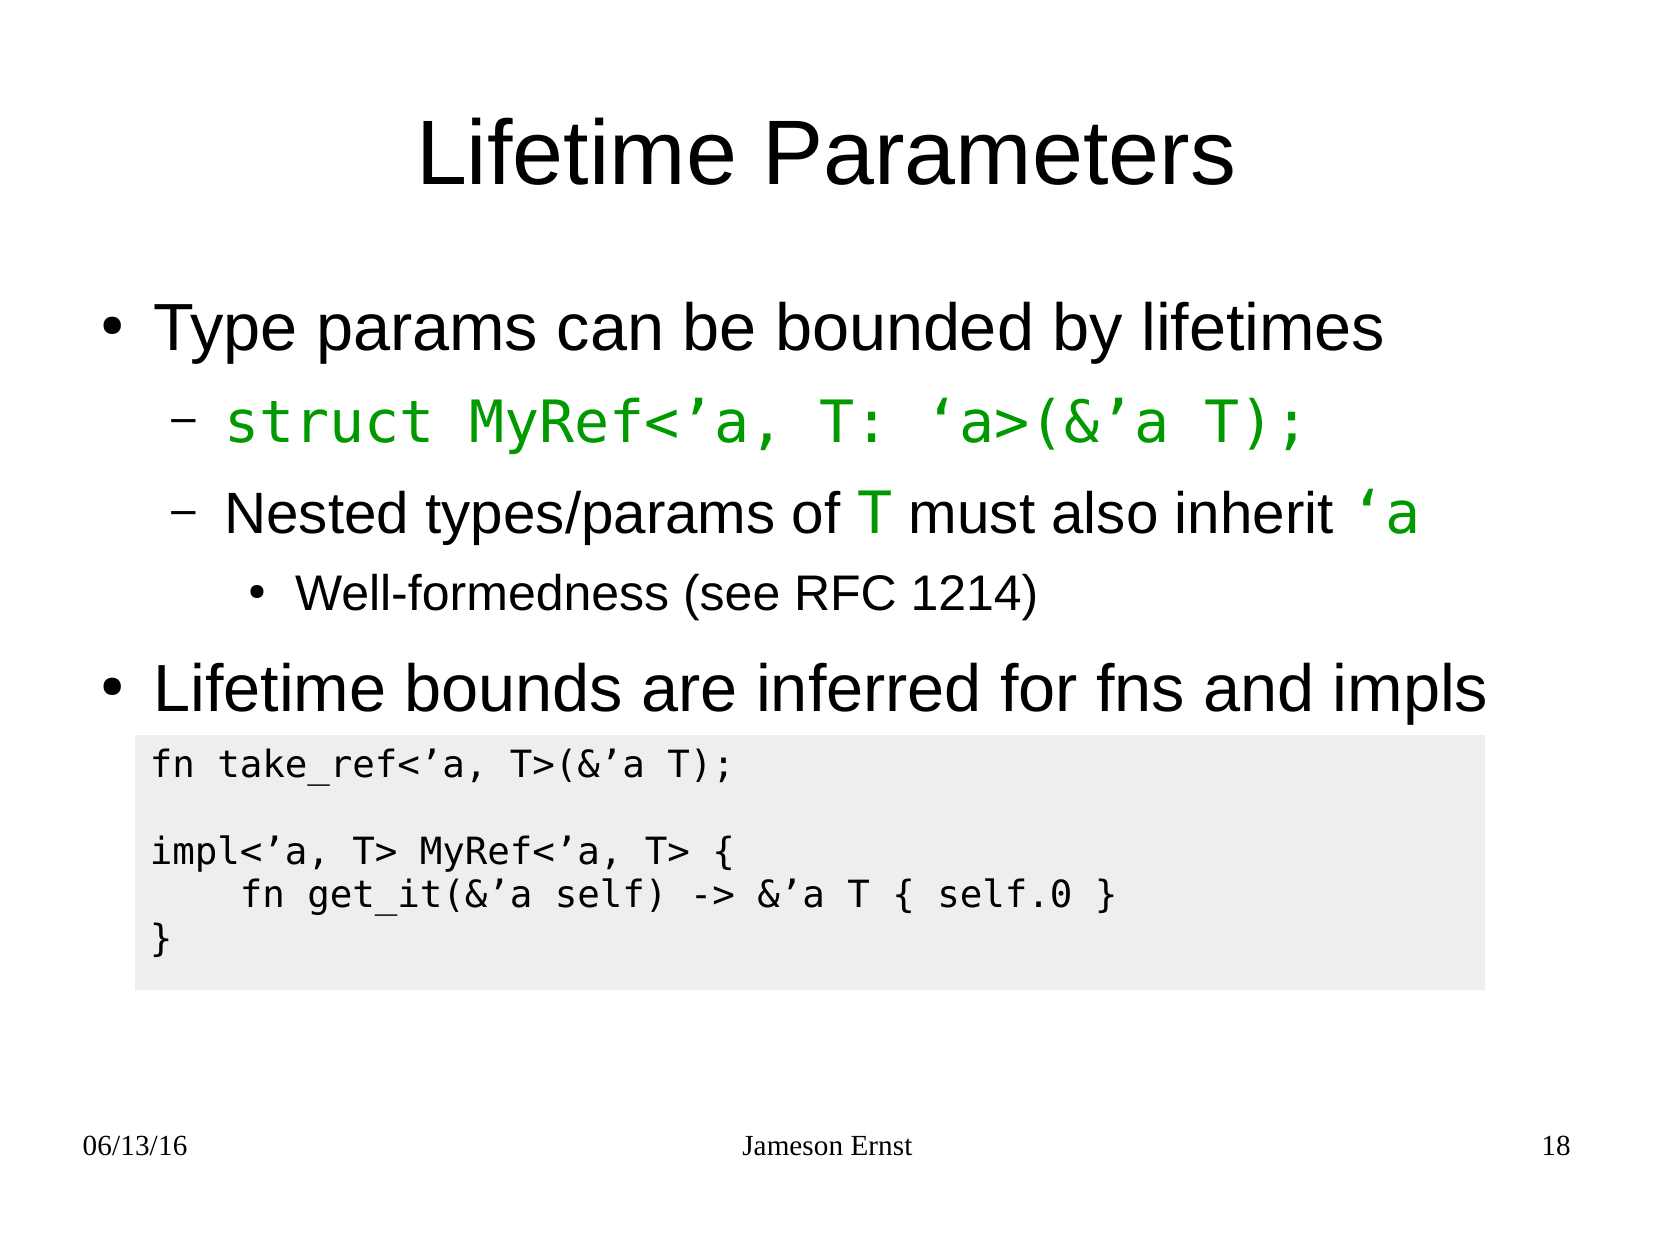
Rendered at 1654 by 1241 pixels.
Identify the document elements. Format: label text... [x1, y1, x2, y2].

list Type params can be bounded by lifetimes struct MyRef<’a, T: ‘a>(&’a T); Nested types/params of T must also inherit ‘a Well-formedness (see RFC 1214) Lifetime bounds are inferred for fns and impls [82, 290, 1571, 1010]
title Lifetime Parameters [82, 49, 1571, 257]
text_box fn take_ref<’a, T>(&’a T); impl<’a, T> MyRef<’a, T> { fn get_it(&’a self) -> &’a T { self.0 } } [135, 735, 1486, 991]
